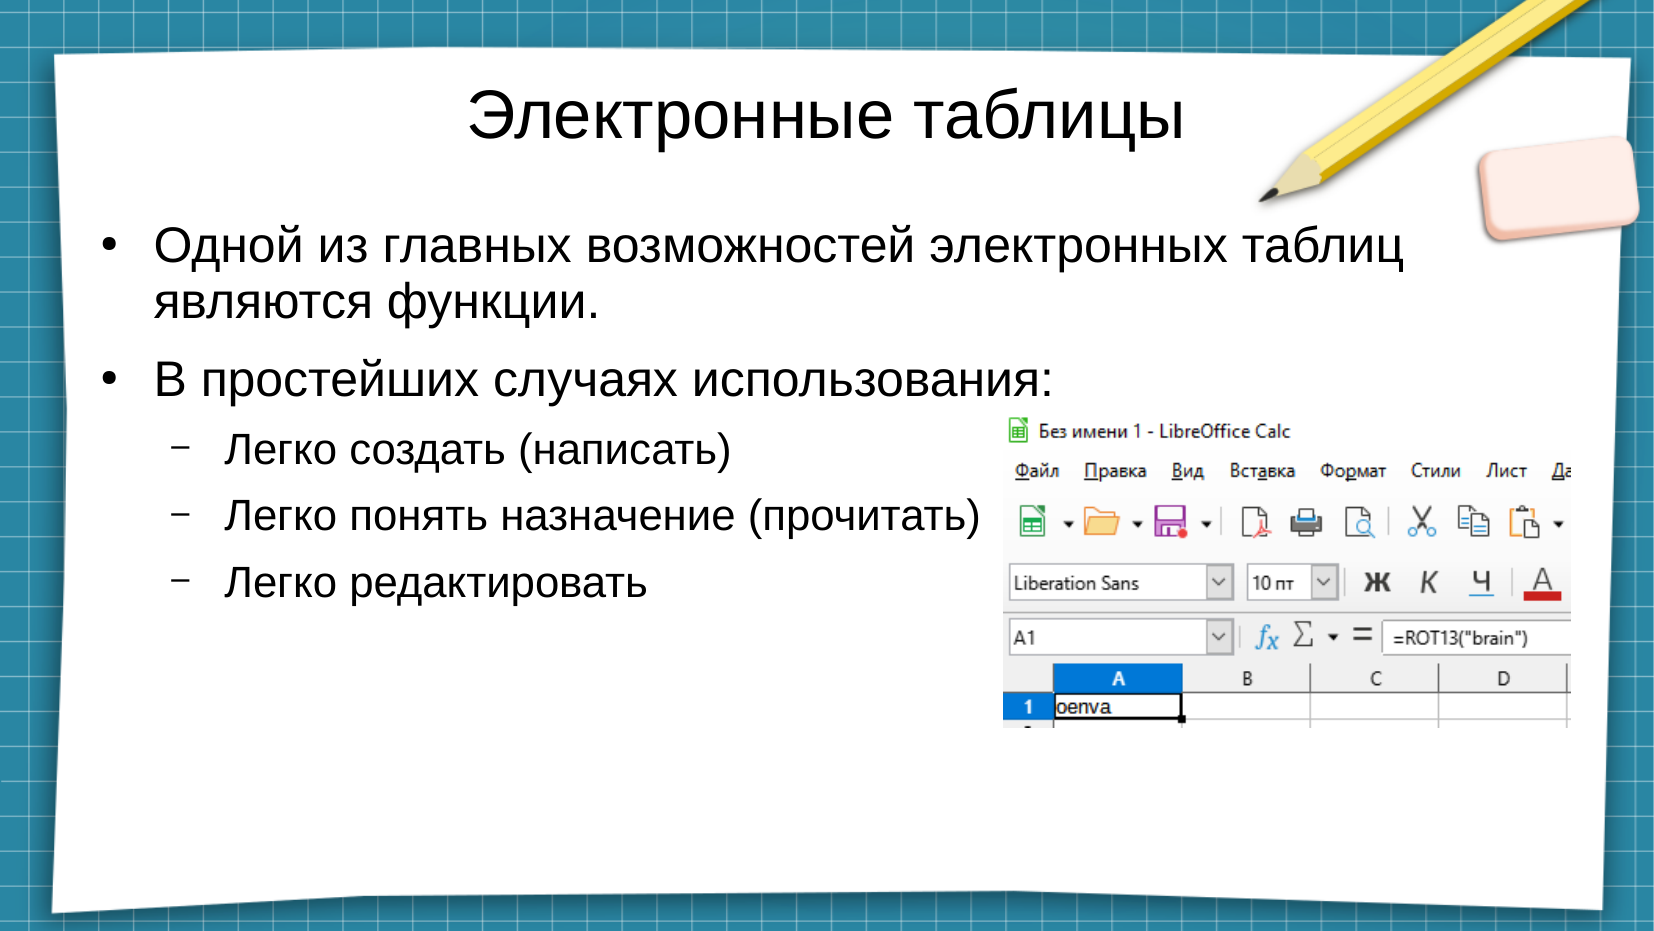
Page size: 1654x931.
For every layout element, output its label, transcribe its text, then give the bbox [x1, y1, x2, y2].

title Электронные таблицы [82, 37, 1571, 193]
list Одной из главных возможностей электронных таблиц являются функции. В простейших случаях использования: Легко создать (написать) Легко понять назначение (прочитать) Легко редактировать [82, 217, 1571, 758]
picture [0, 0, 1654, 931]
